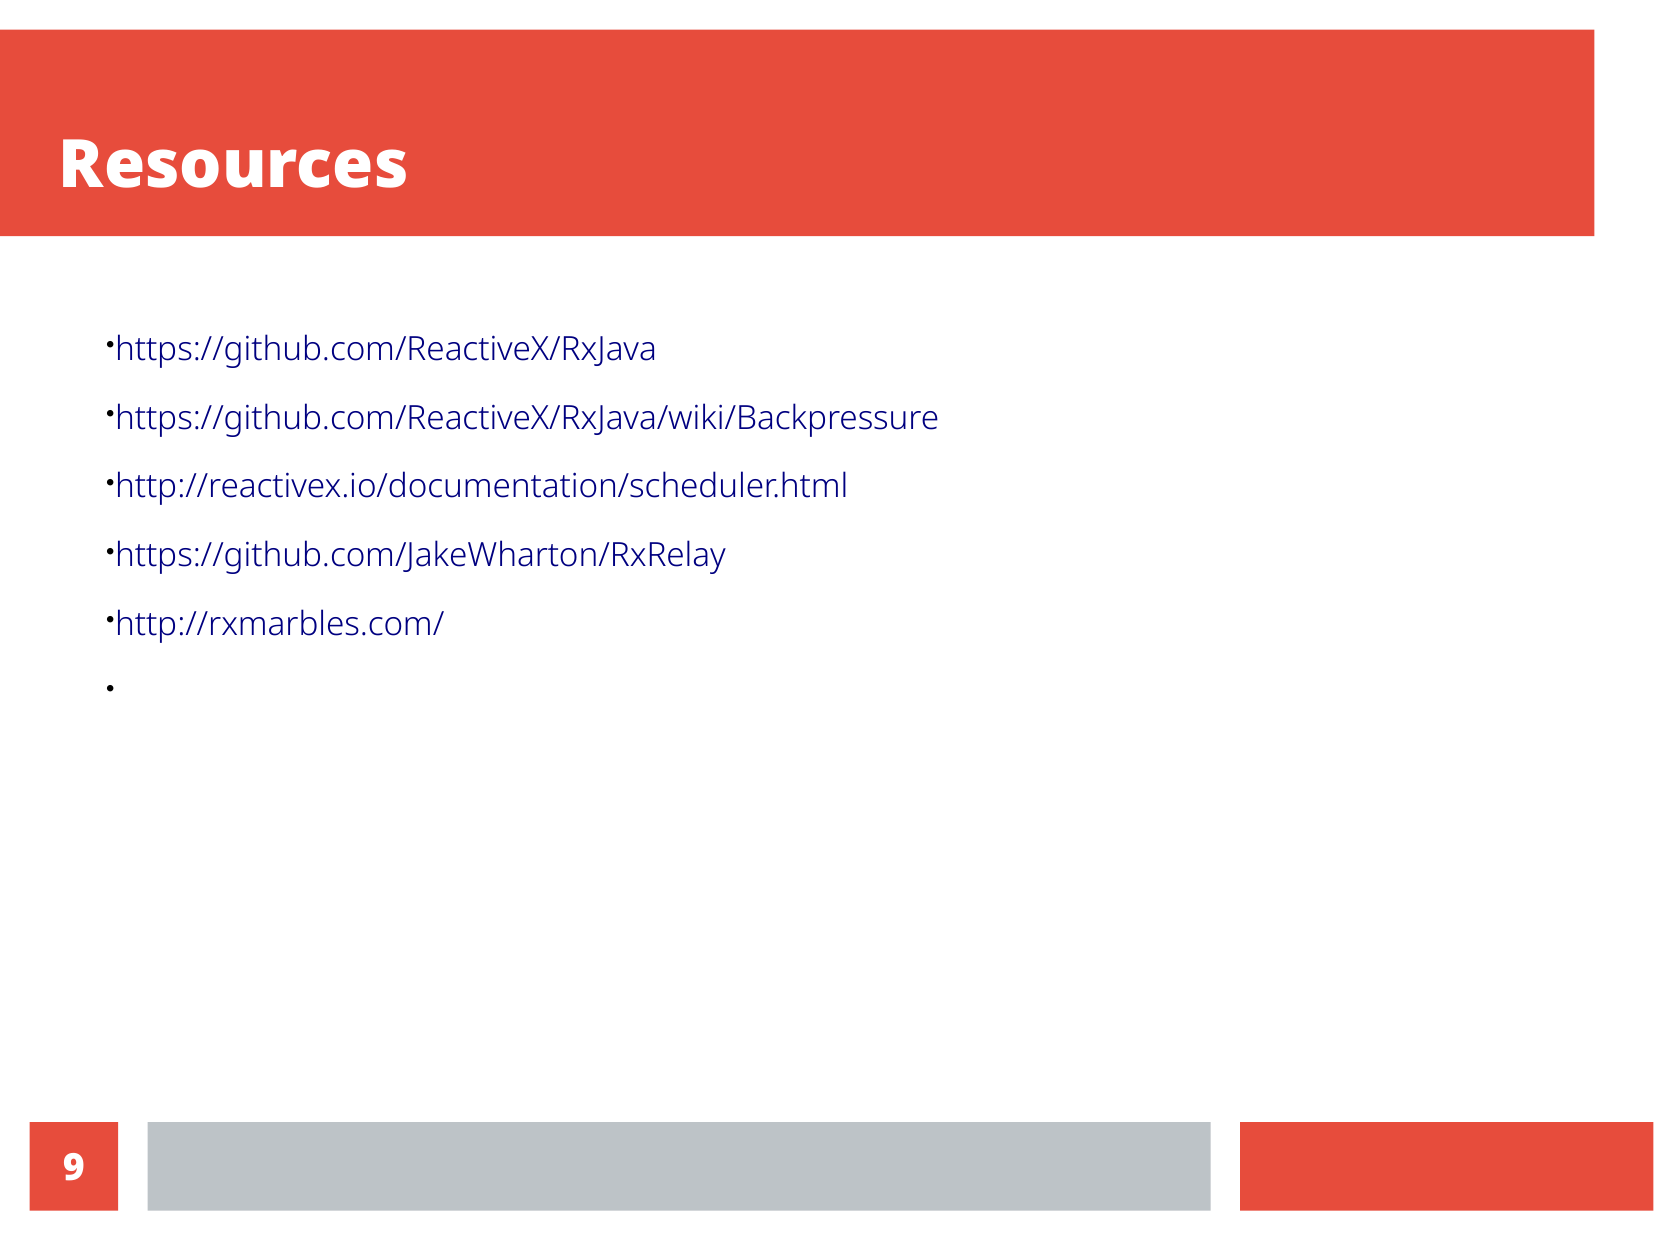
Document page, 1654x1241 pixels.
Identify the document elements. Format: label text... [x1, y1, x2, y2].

title Resources [59, 59, 1595, 207]
list https://github.com/ReactiveX/RxJava https://github.com/ReactiveX/RxJava/wiki/Backpressure http://reactivex.io/documentation/scheduler.html https://github.com/JakeWharton/RxRelay http://rxmarbles.com/ [59, 324, 1565, 1093]
